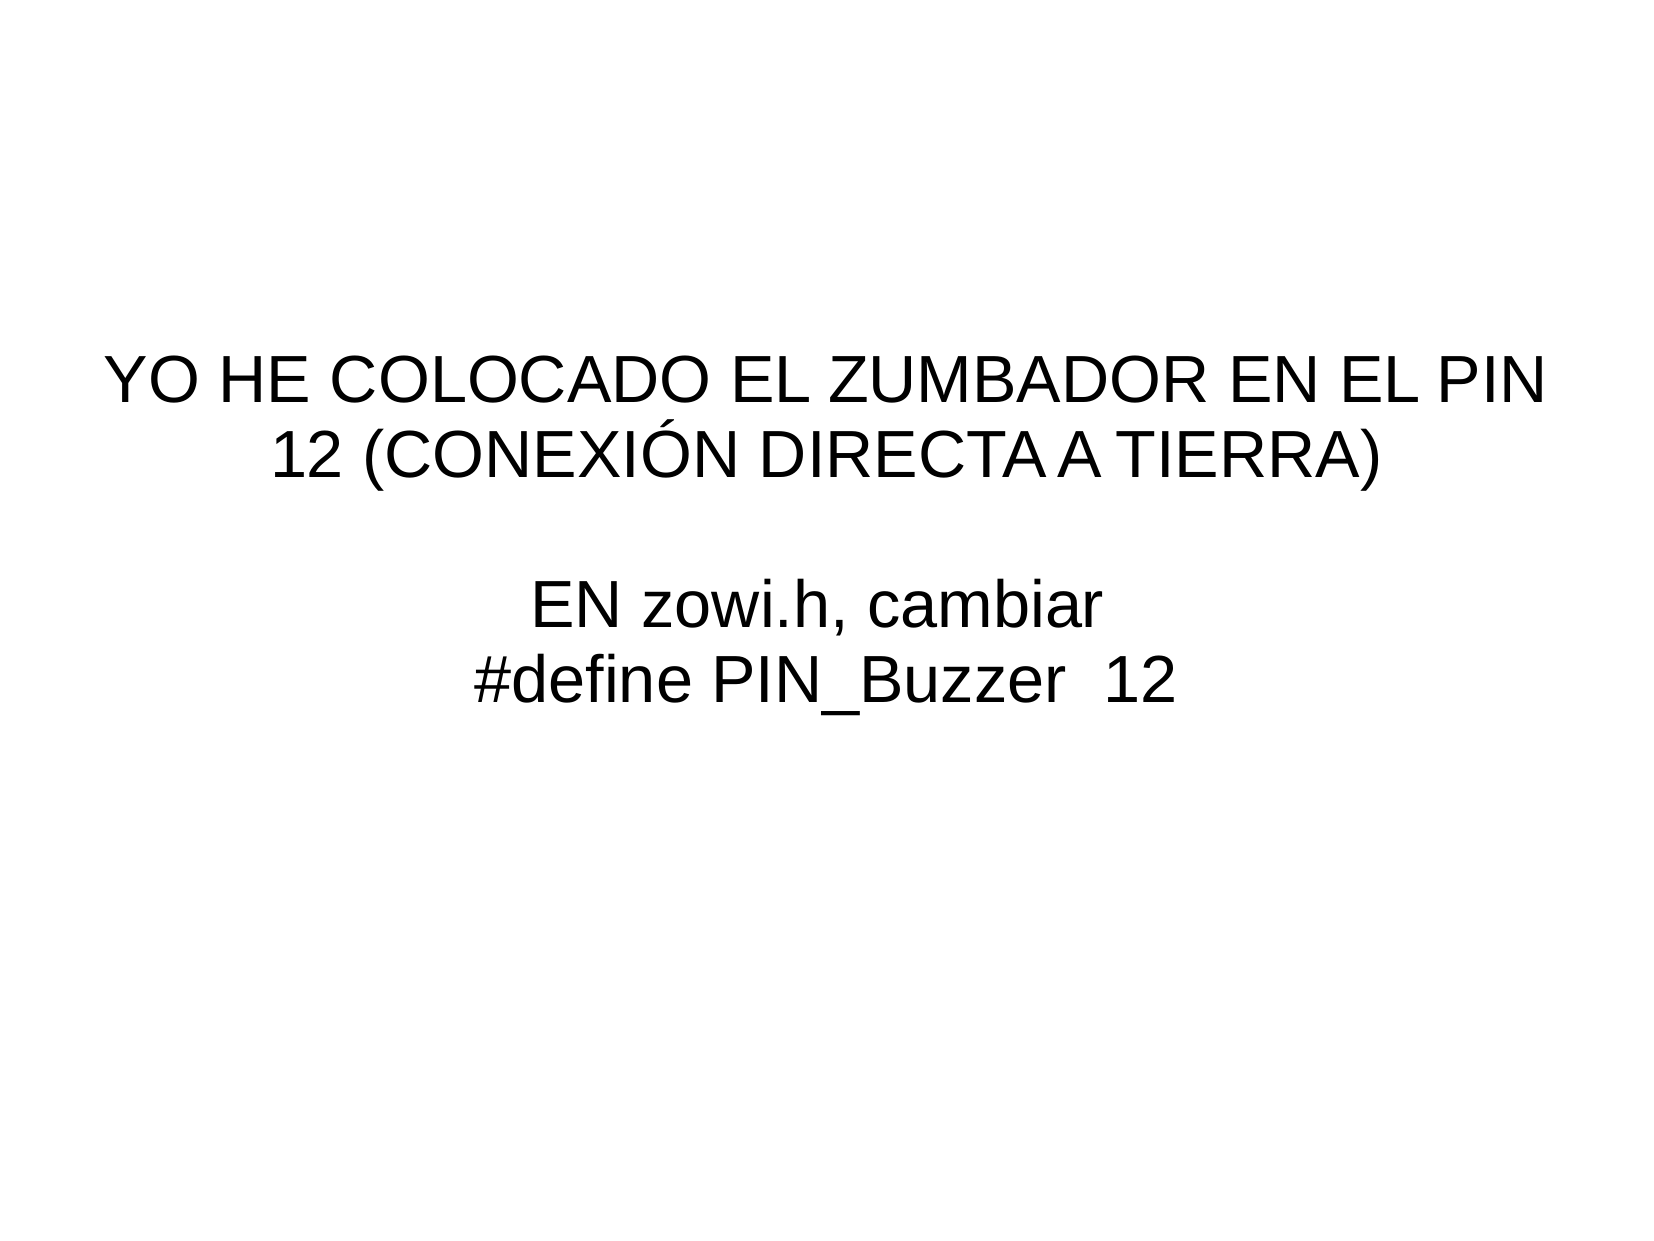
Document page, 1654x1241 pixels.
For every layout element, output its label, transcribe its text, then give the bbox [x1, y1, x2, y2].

subtitle YO HE COLOCADO EL ZUMBADOR EN EL PIN 12 (CONEXIÓN DIRECTA A TIERRA) EN zowi.h, cambiar #define PIN_Buzzer 12 [82, 49, 1571, 1010]
